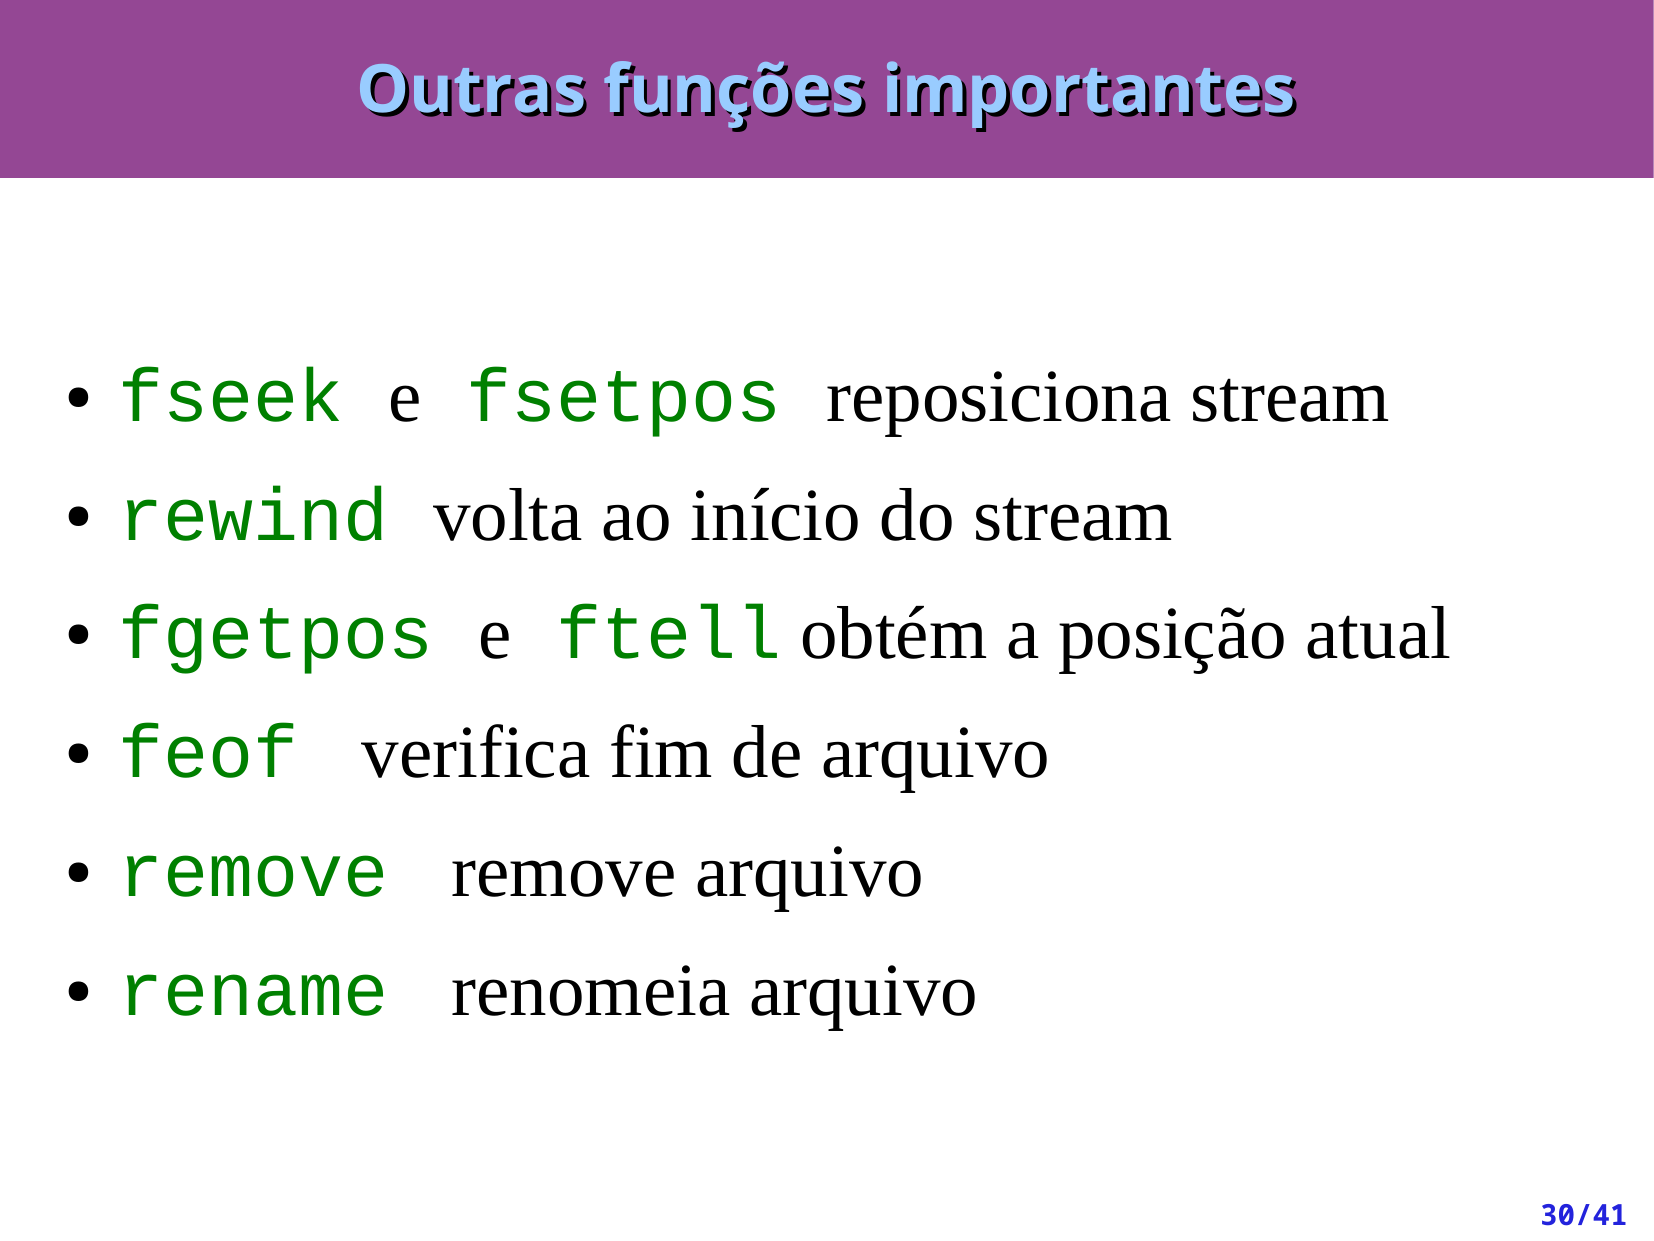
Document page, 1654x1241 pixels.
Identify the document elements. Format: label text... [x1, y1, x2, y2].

title Outras funções importantes [82, 0, 1571, 176]
list fseek e fsetpos reposiciona stream rewind volta ao início do stream fgetpos e ftell obtém a posição atual feof verifica fim de arquivo remove remove arquivo rename renomeia arquivo [47, 230, 1613, 1123]
